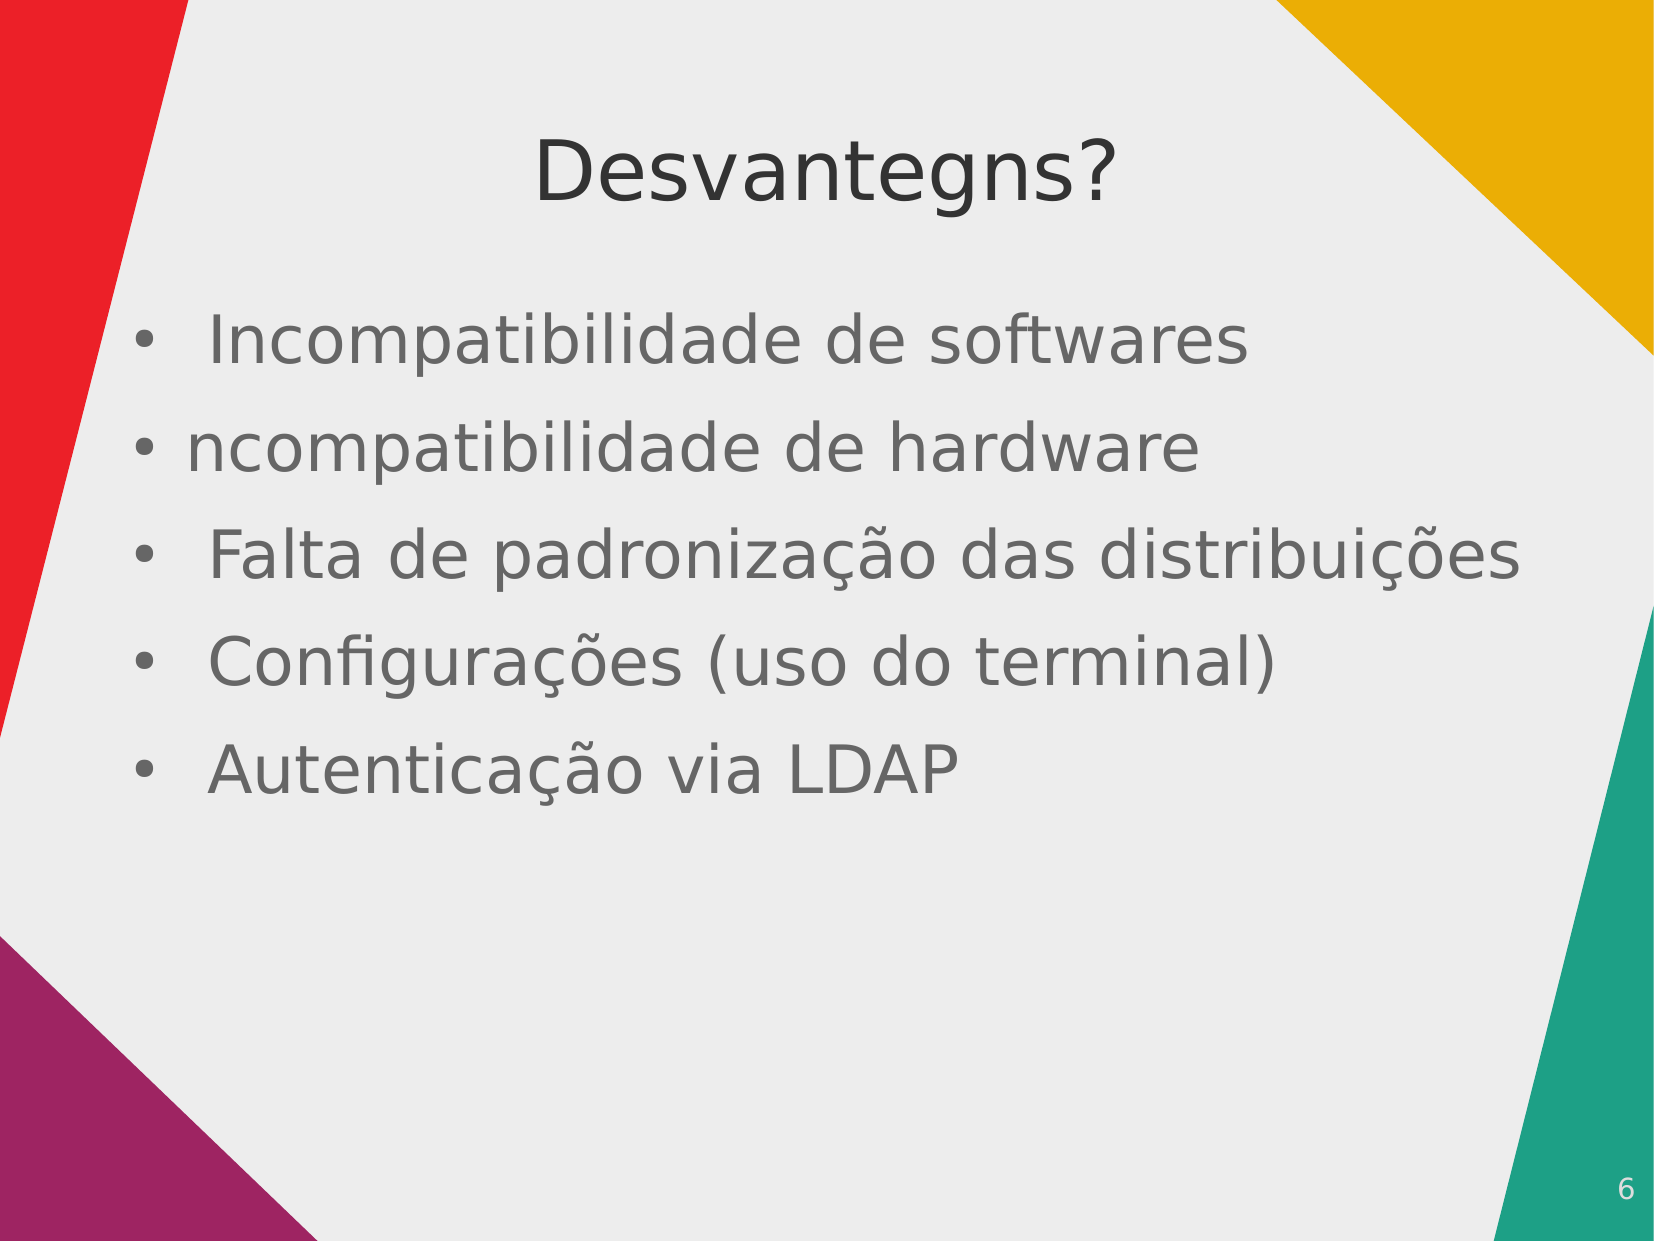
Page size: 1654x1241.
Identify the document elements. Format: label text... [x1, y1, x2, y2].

title Desvantegns? [114, 73, 1539, 271]
list Incompatibilidade de softwares ncompatibilidade de hardware Falta de padronização das distribuições Configurações (uso do terminal) Autenticação via LDAP [114, 302, 1539, 1033]
